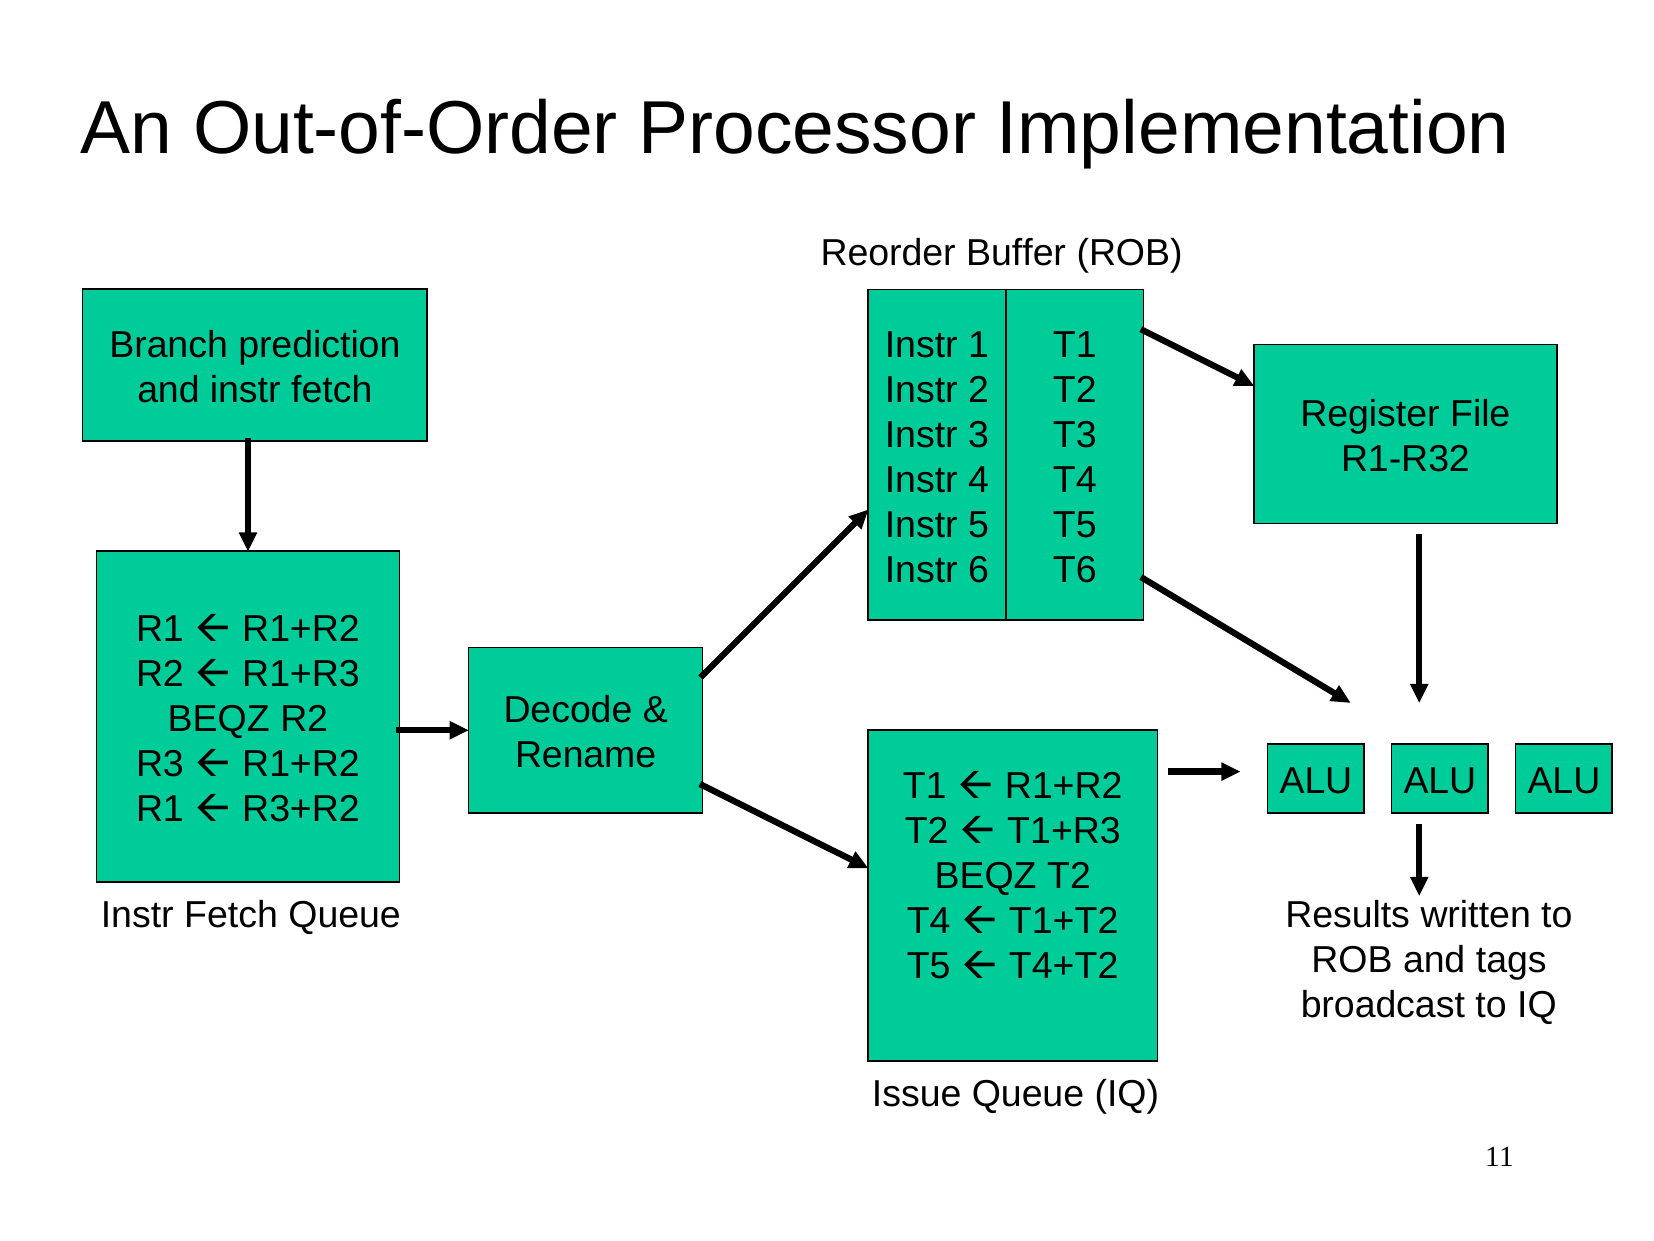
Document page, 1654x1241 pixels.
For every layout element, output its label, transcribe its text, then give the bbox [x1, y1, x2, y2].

text_box Reorder Buffer (ROB) [805, 220, 1198, 281]
text_box Branch prediction and instr fetch [82, 289, 428, 441]
text_box T1  R1+R2 T2  T1+R3 BEQZ T2 T4  T1+T2 T5  T4+T2 [868, 730, 1158, 1060]
text_box Decode & Rename [468, 647, 703, 813]
text_box <number> [1184, 1129, 1530, 1213]
text_box R1  R1+R2 R2  R1+R3 BEQZ R2 R3  R1+R2 R1  R3+R2 [96, 551, 400, 881]
text_box Register File R1-R32 [1253, 344, 1557, 524]
text_box An Out-of-Order Processor Implementation [66, 71, 1526, 177]
text_box ALU [1267, 743, 1365, 813]
text_box ALU [1515, 743, 1613, 813]
text_box ALU [1391, 743, 1489, 813]
text_box Results written to ROB and tags broadcast to IQ [1270, 881, 1588, 1033]
text_box Instr Fetch Queue [85, 881, 416, 943]
text_box Instr 1 Instr 2 Instr 3 Instr 4 Instr 5 Instr 6 [868, 289, 1005, 621]
text_box Issue Queue (IQ) [857, 1060, 1175, 1122]
text_box T1 T2 T3 T4 T5 T6 [1005, 289, 1144, 621]
